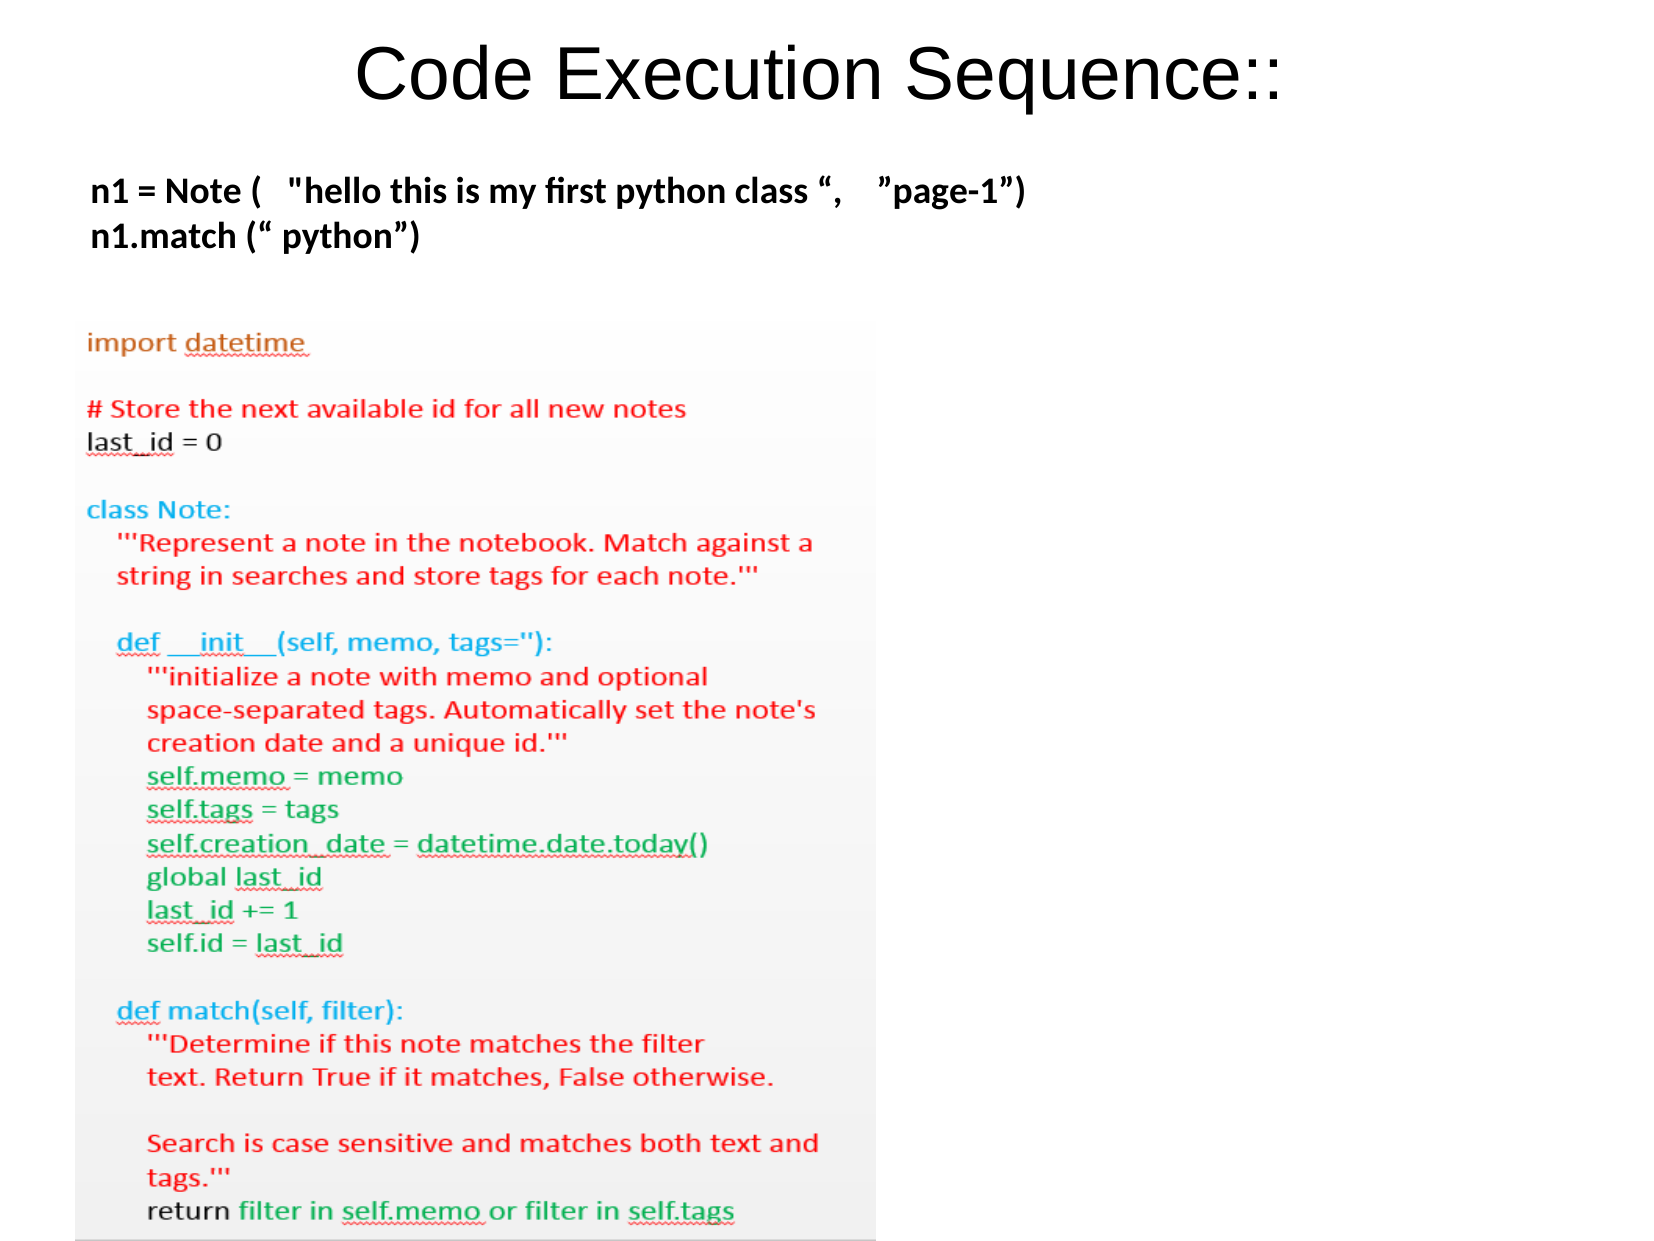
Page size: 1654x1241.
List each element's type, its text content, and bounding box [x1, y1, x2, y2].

text_box n1 = Note ( "hello this is my first python class “, ”page-1”) n1.match (“ python”) [75, 158, 1043, 263]
picture [75, 321, 876, 1241]
text_box Code Execution Sequence:: [75, 18, 1564, 122]
